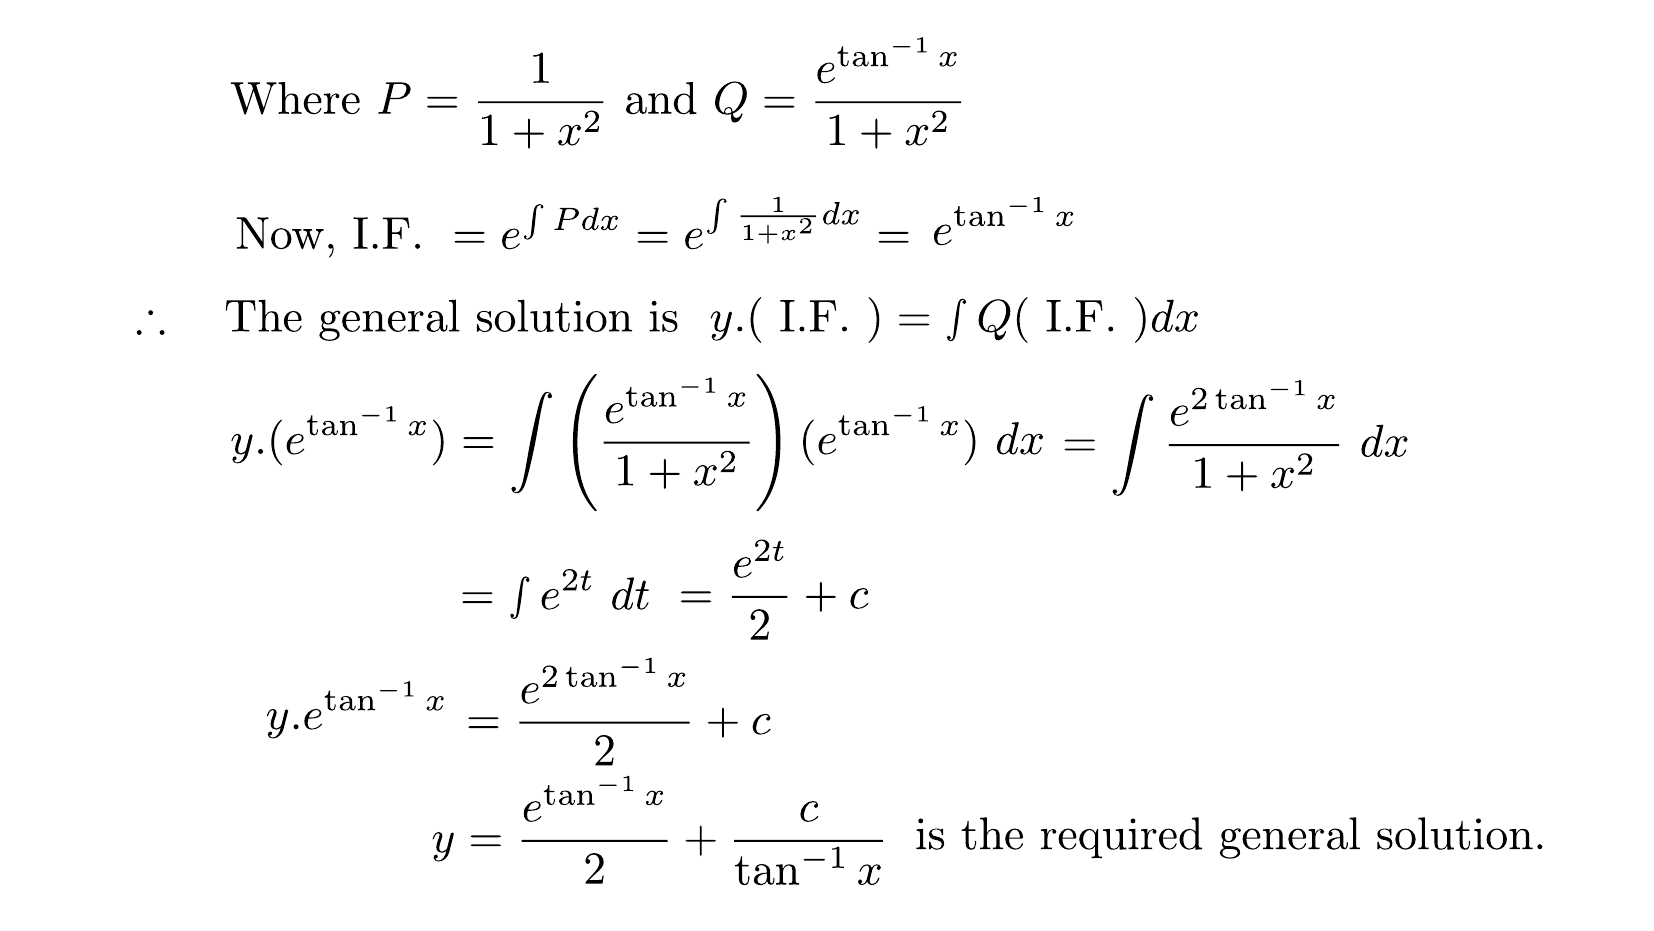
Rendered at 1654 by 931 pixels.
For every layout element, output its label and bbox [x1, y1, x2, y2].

subtitle [47, 28, 1623, 896]
text_box [1064, 379, 1408, 496]
text_box [231, 373, 1044, 512]
text_box [230, 37, 962, 149]
text_box [467, 657, 771, 766]
text_box [461, 568, 650, 620]
text_box [236, 196, 909, 258]
text_box [933, 196, 1074, 246]
text_box [136, 297, 1198, 343]
text_box [916, 817, 1543, 859]
text_box [680, 539, 869, 640]
text_box [266, 681, 444, 739]
text_box [432, 775, 883, 886]
